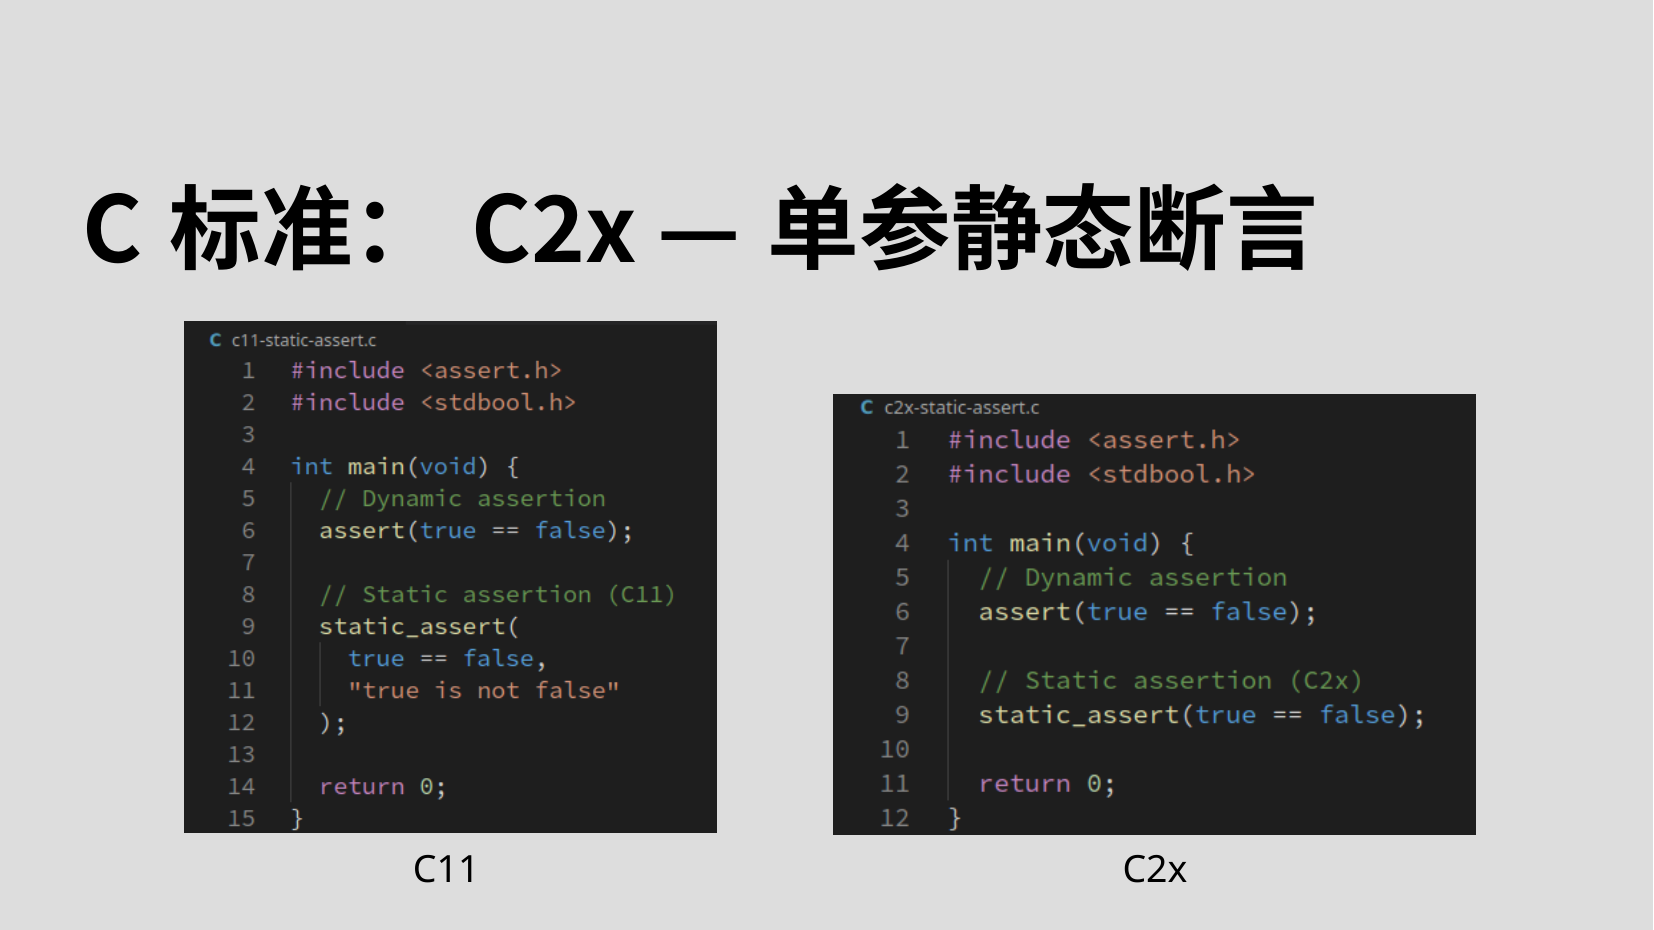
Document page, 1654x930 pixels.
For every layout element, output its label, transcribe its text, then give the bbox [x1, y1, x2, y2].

title C标准：C2x —单参静态断言 [82, 144, 1571, 301]
picture [184, 321, 717, 833]
picture [833, 394, 1476, 835]
text_box C11 [398, 835, 495, 901]
text_box C2x [1107, 835, 1203, 901]
